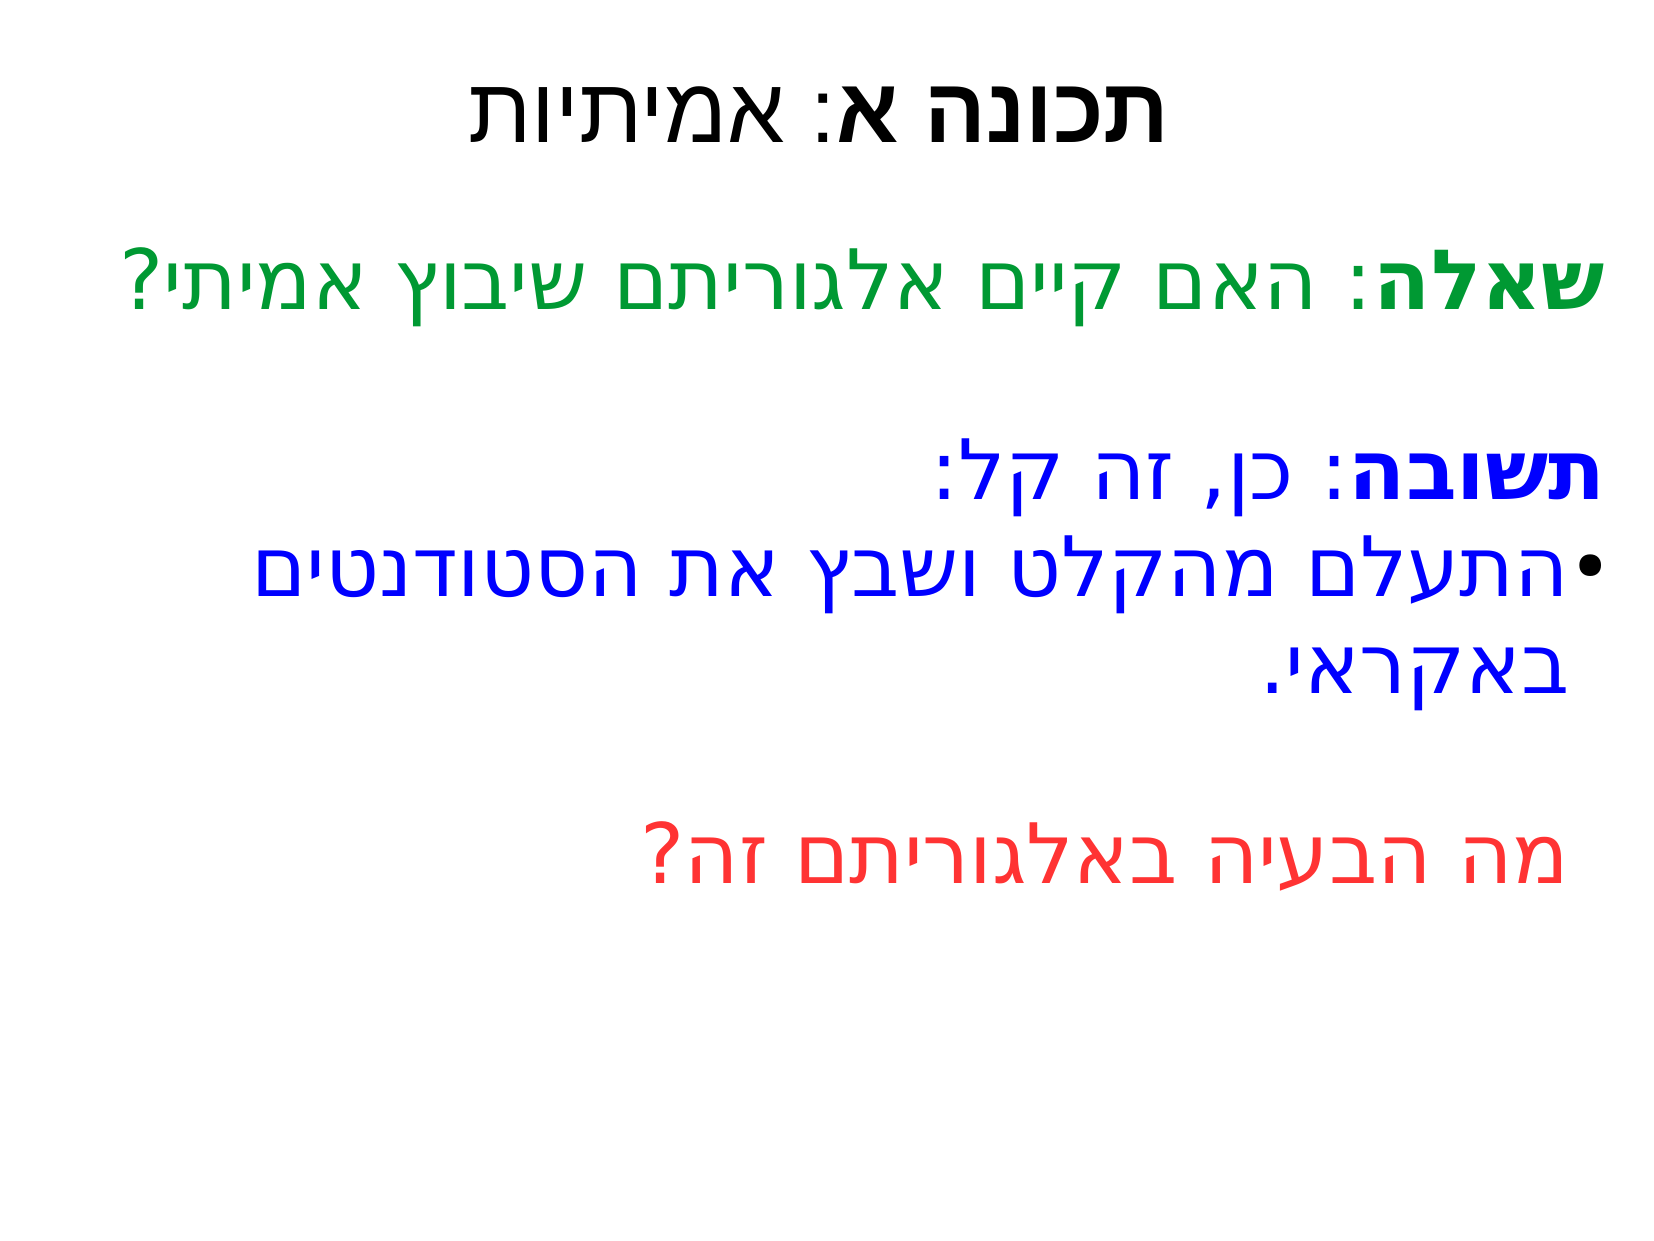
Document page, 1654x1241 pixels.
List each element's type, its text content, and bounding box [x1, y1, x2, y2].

text_box שאלה: האם קיים אלגוריתם שיבוץ אמיתי? תשובה: כן, זה קל: התעלם מהקלט ושבץ את הסטודנטים באקראי. מה הבעיה באלגוריתם זה? [30, 225, 1621, 1241]
title תכונה א: אמיתיות [75, 58, 1564, 163]
